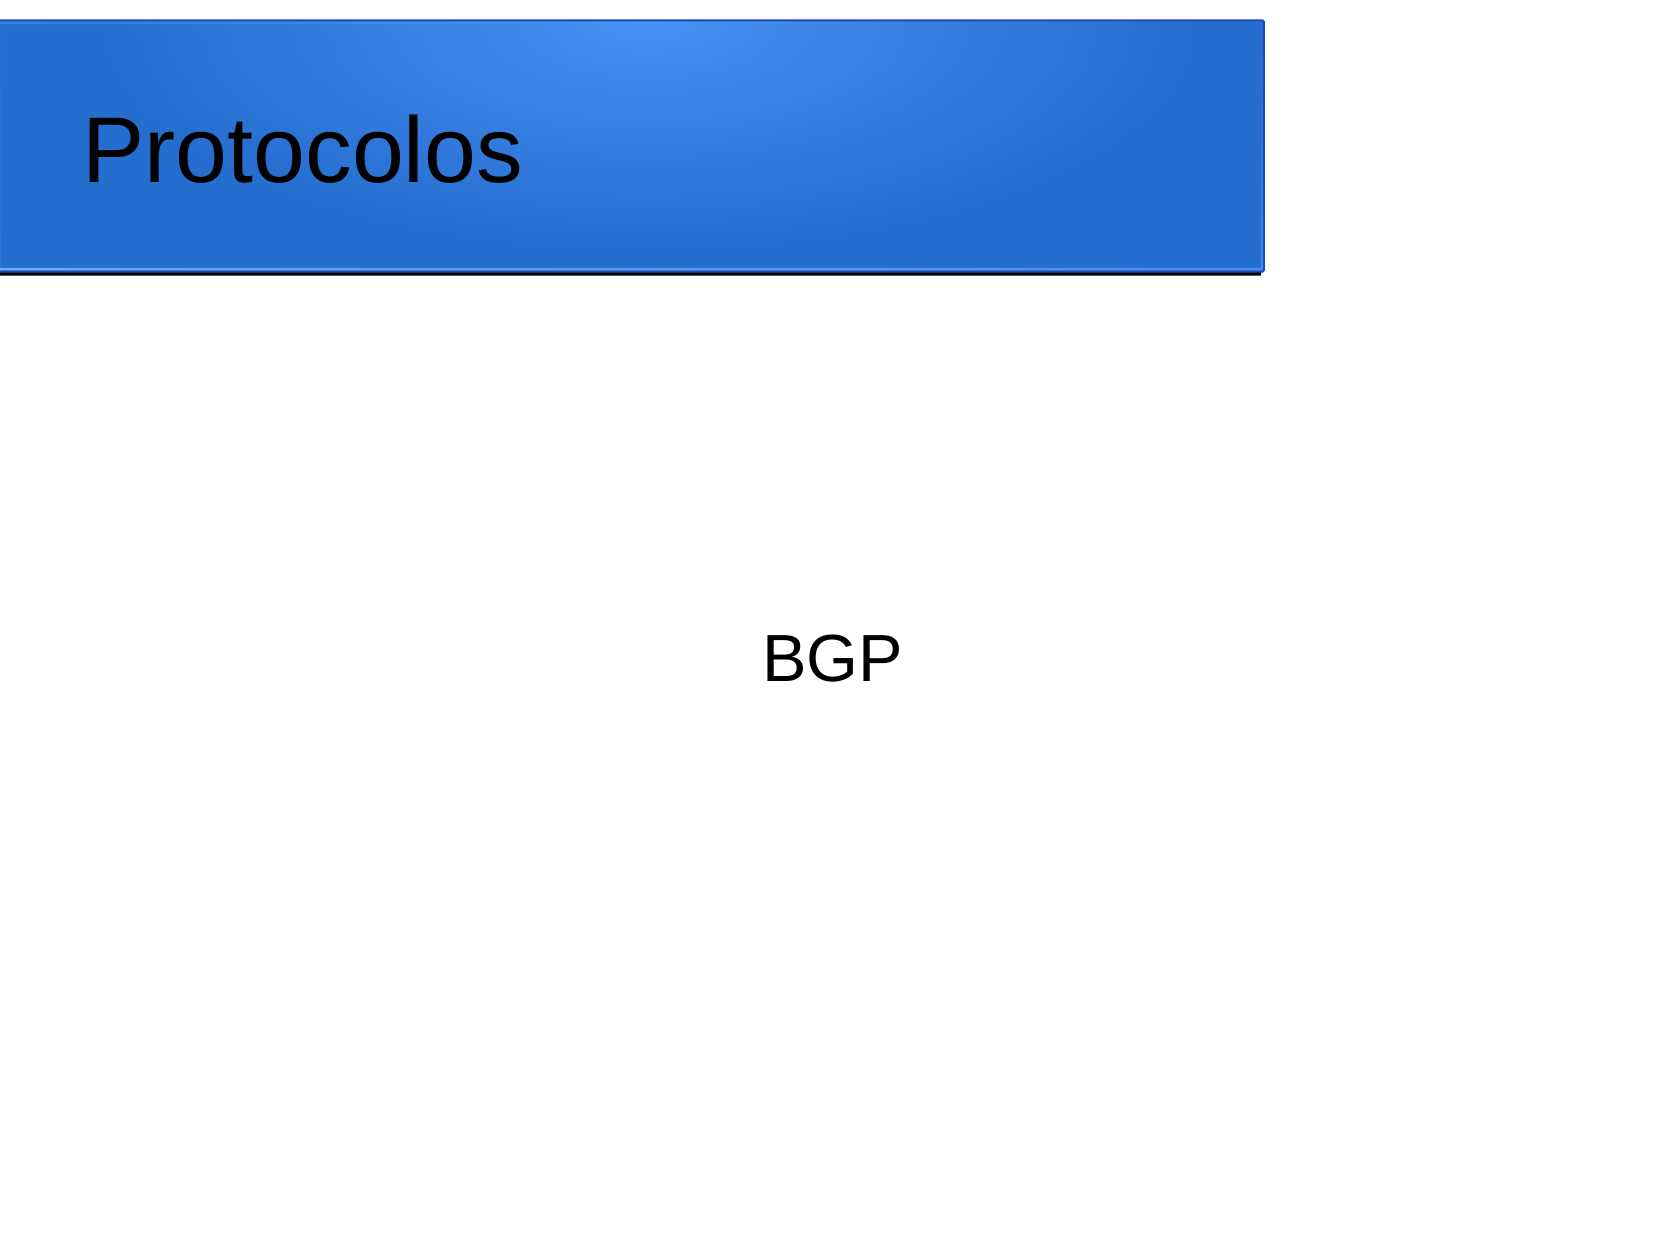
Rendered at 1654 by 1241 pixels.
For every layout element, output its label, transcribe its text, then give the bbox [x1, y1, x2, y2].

title BGP [88, 555, 1578, 763]
title Protocolos [82, 47, 1235, 252]
